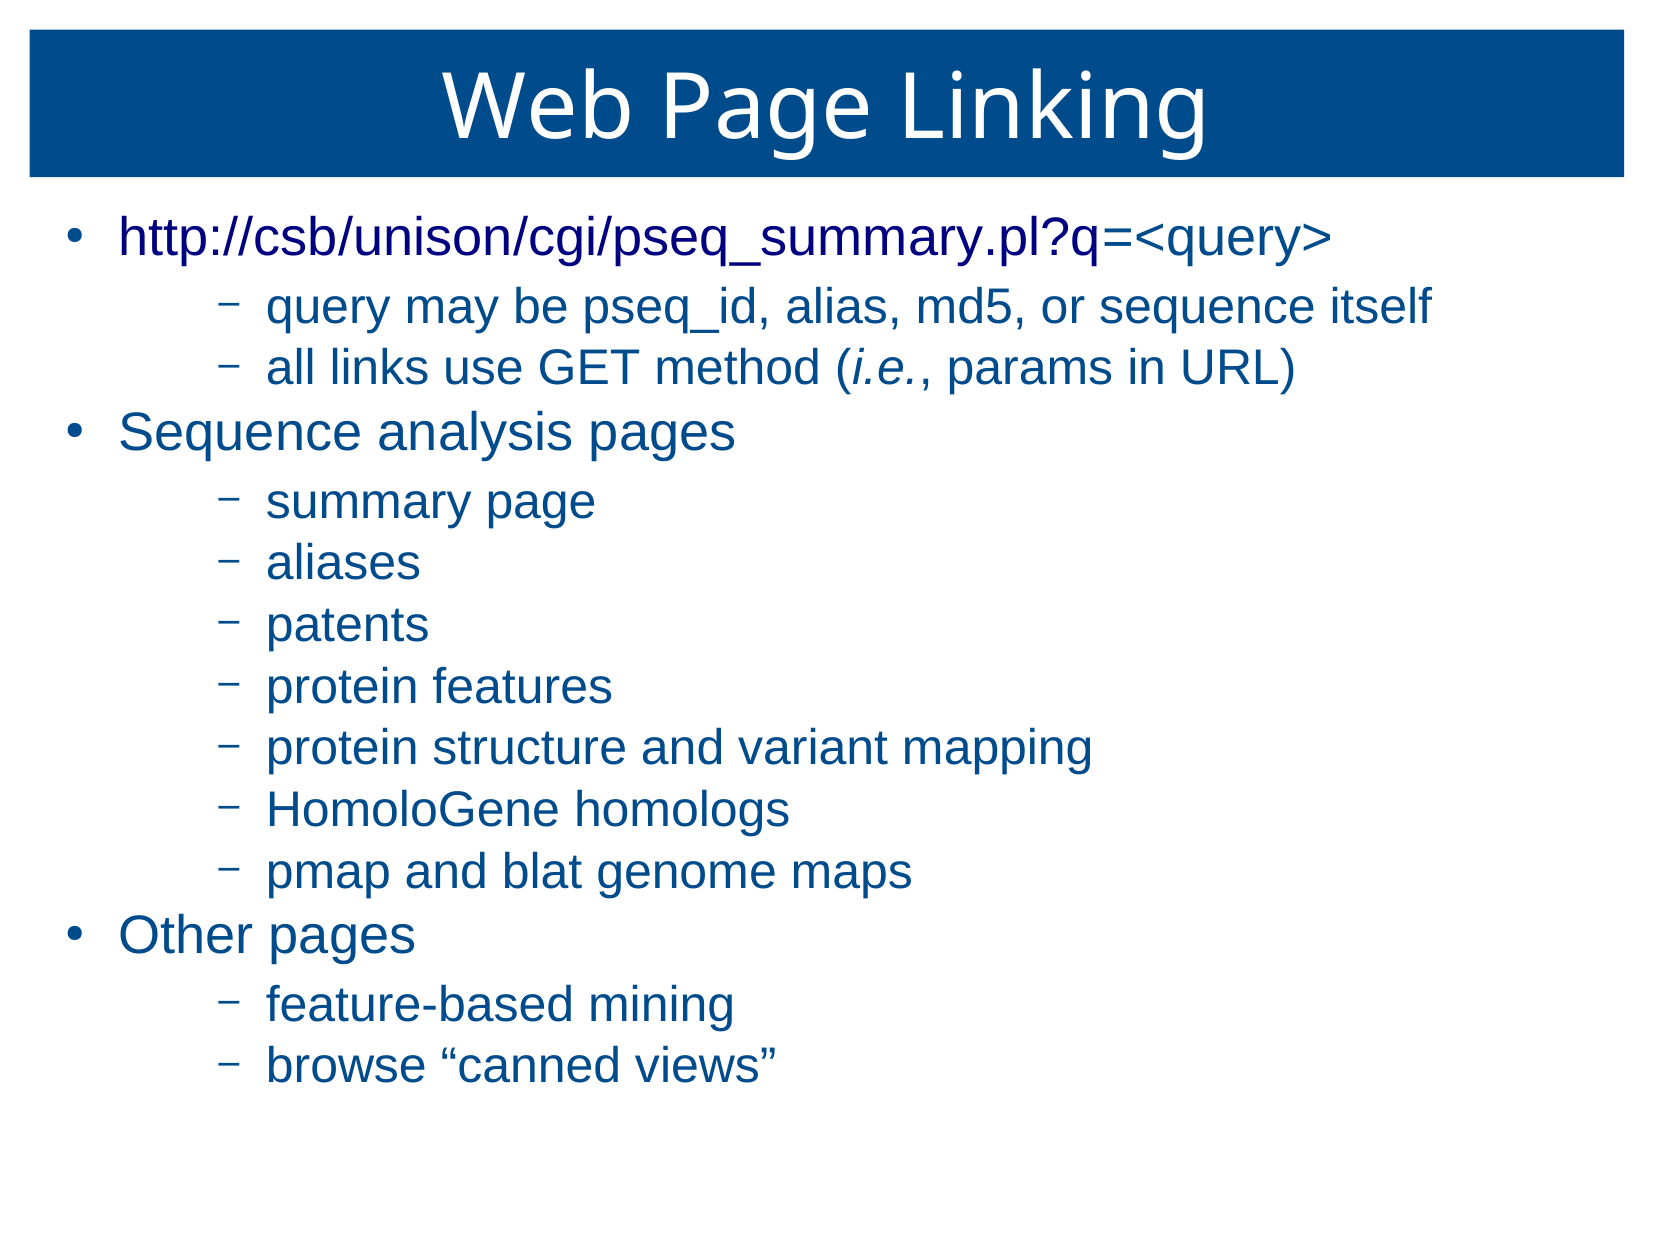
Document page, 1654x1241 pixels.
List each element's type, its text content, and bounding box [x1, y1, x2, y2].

list http://csb/unison/cgi/pseq_summary.pl?q=<query> query may be pseq_id, alias, md5, or sequence itself all links use GET method (i.e., params in URL) Sequence analysis pages summary page aliases patents protein features protein structure and variant mapping HomoloGene homologs pmap and blat genome maps Other pages feature-based mining browse “canned views” [29, 206, 1625, 1152]
title Web Page Linking [29, 29, 1625, 178]
